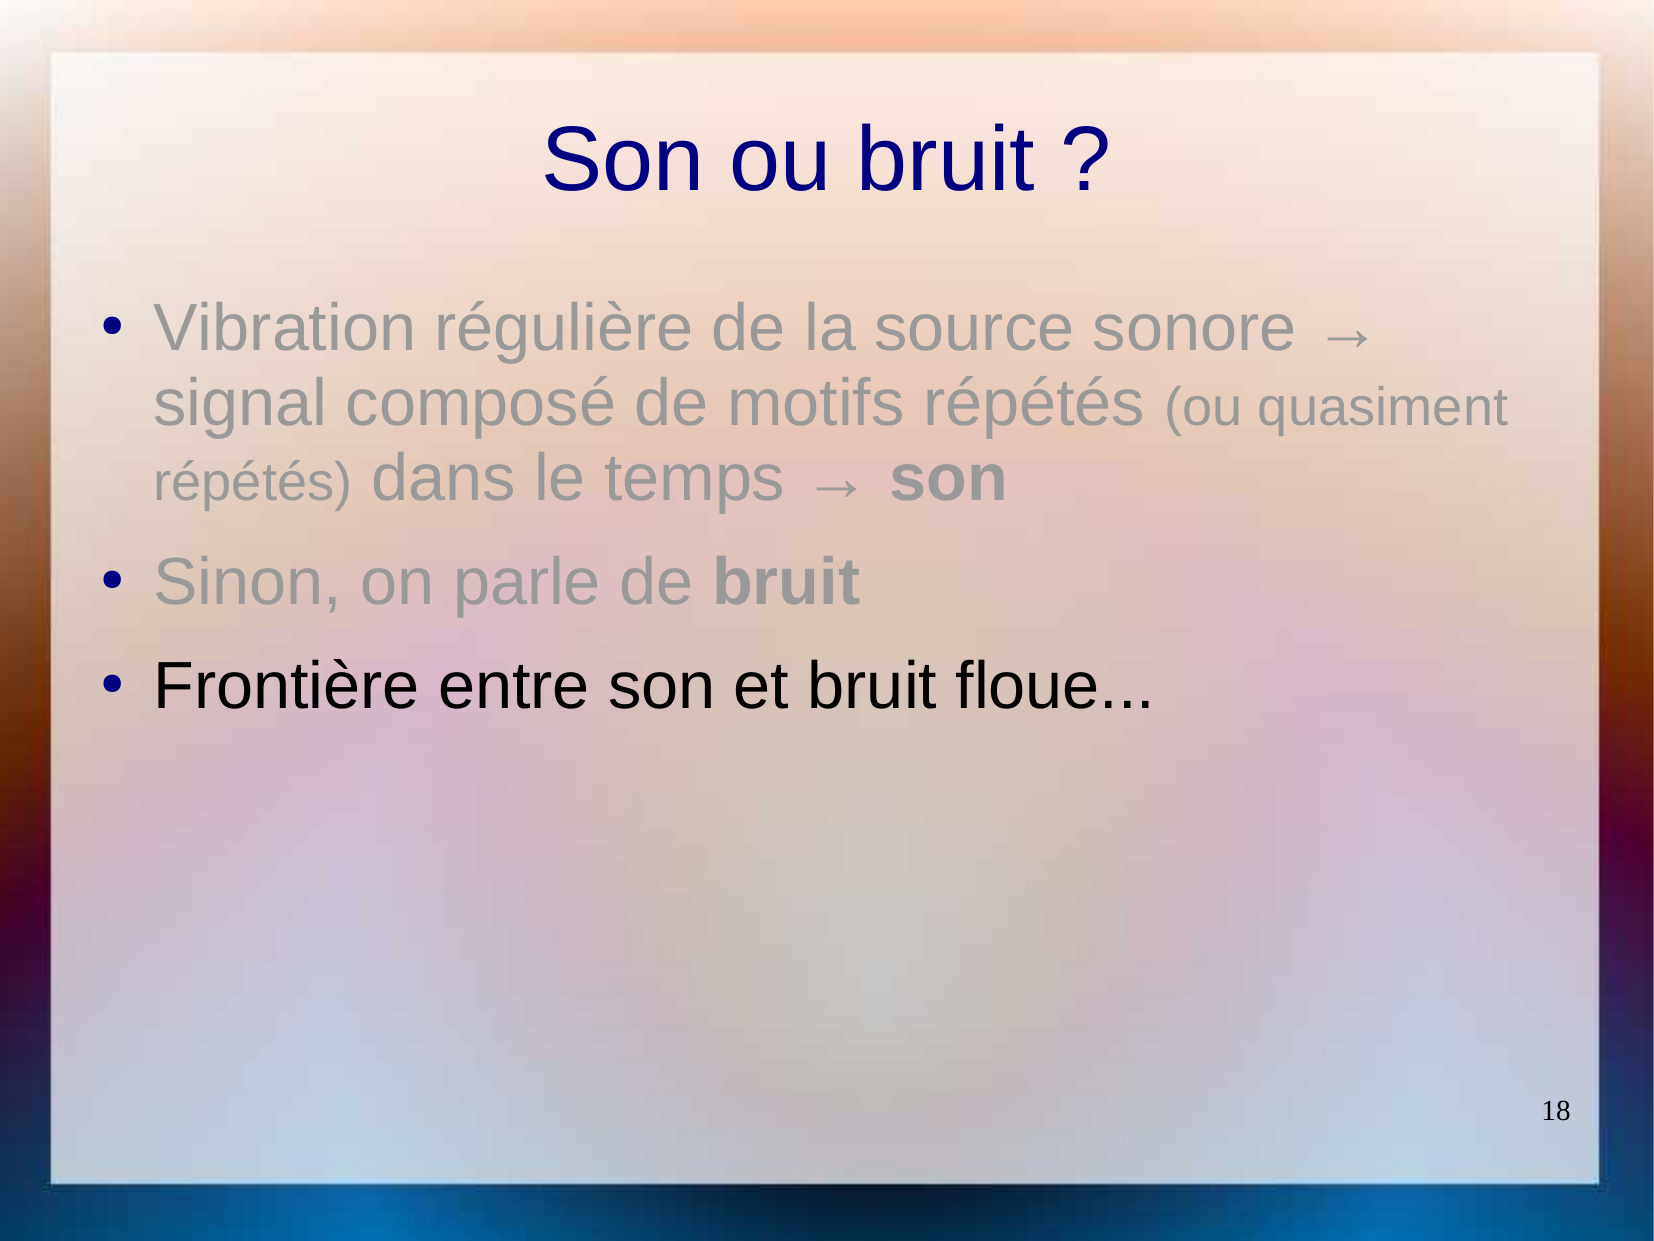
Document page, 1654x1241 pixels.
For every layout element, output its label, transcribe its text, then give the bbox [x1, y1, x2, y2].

list Vibration régulière de la source sonore → signal composé de motifs répétés (ou quasiment répétés) dans le temps → son Sinon, on parle de bruit Frontière entre son et bruit floue... [82, 290, 1571, 724]
picture [0, 0, 1654, 1241]
title Son ou bruit ? [82, 55, 1571, 263]
